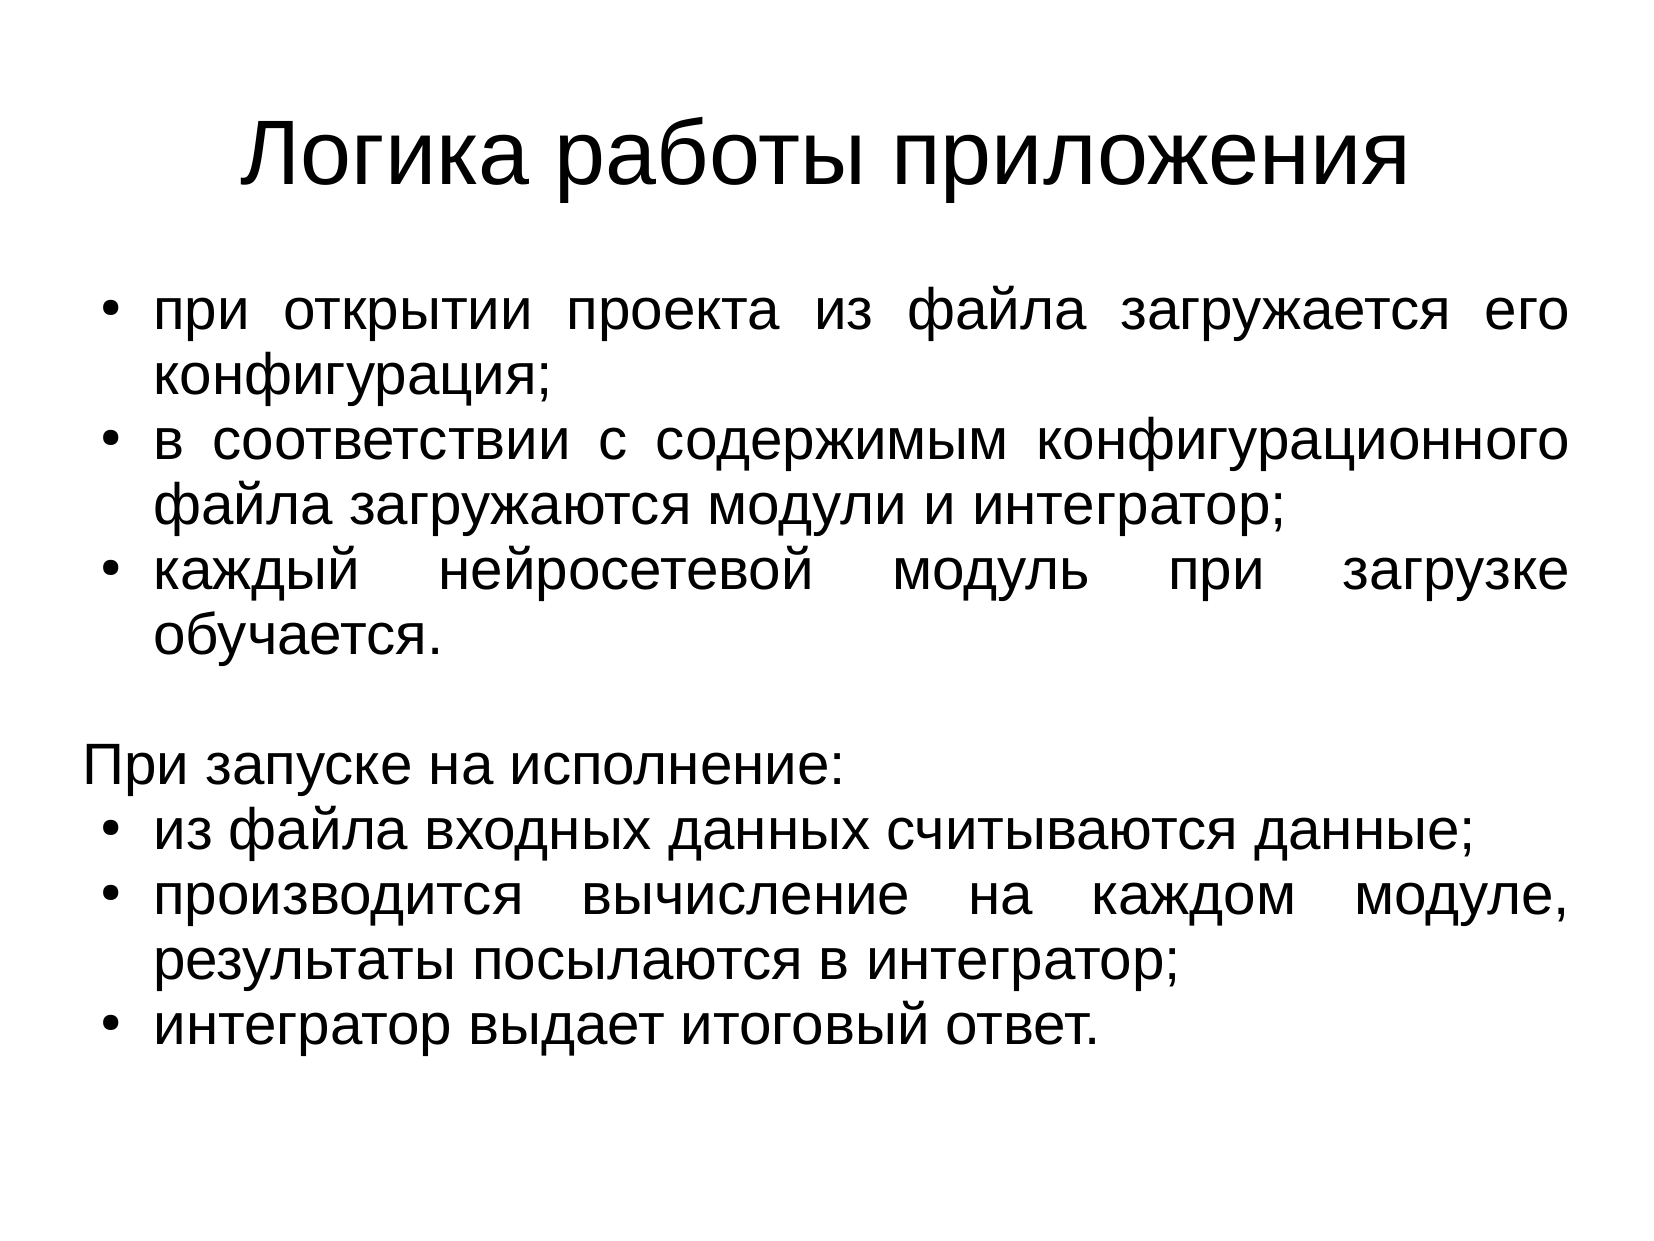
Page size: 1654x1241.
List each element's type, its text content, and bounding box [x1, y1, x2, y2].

subtitle при открытии проекта из файла загружается его конфигурация; в соответствии с содержимым конфигурационного файла загружаются модули и интегратор; каждый нейросетевой модуль при загрузке обучается. При запуске на исполнение: из файла входных данных считываются данные; производится вычисление на каждом модуле, результаты посылаются в интегратор; интегратор выдает итоговый ответ. [82, 276, 1571, 1122]
title Логика работы приложения [82, 49, 1571, 257]
